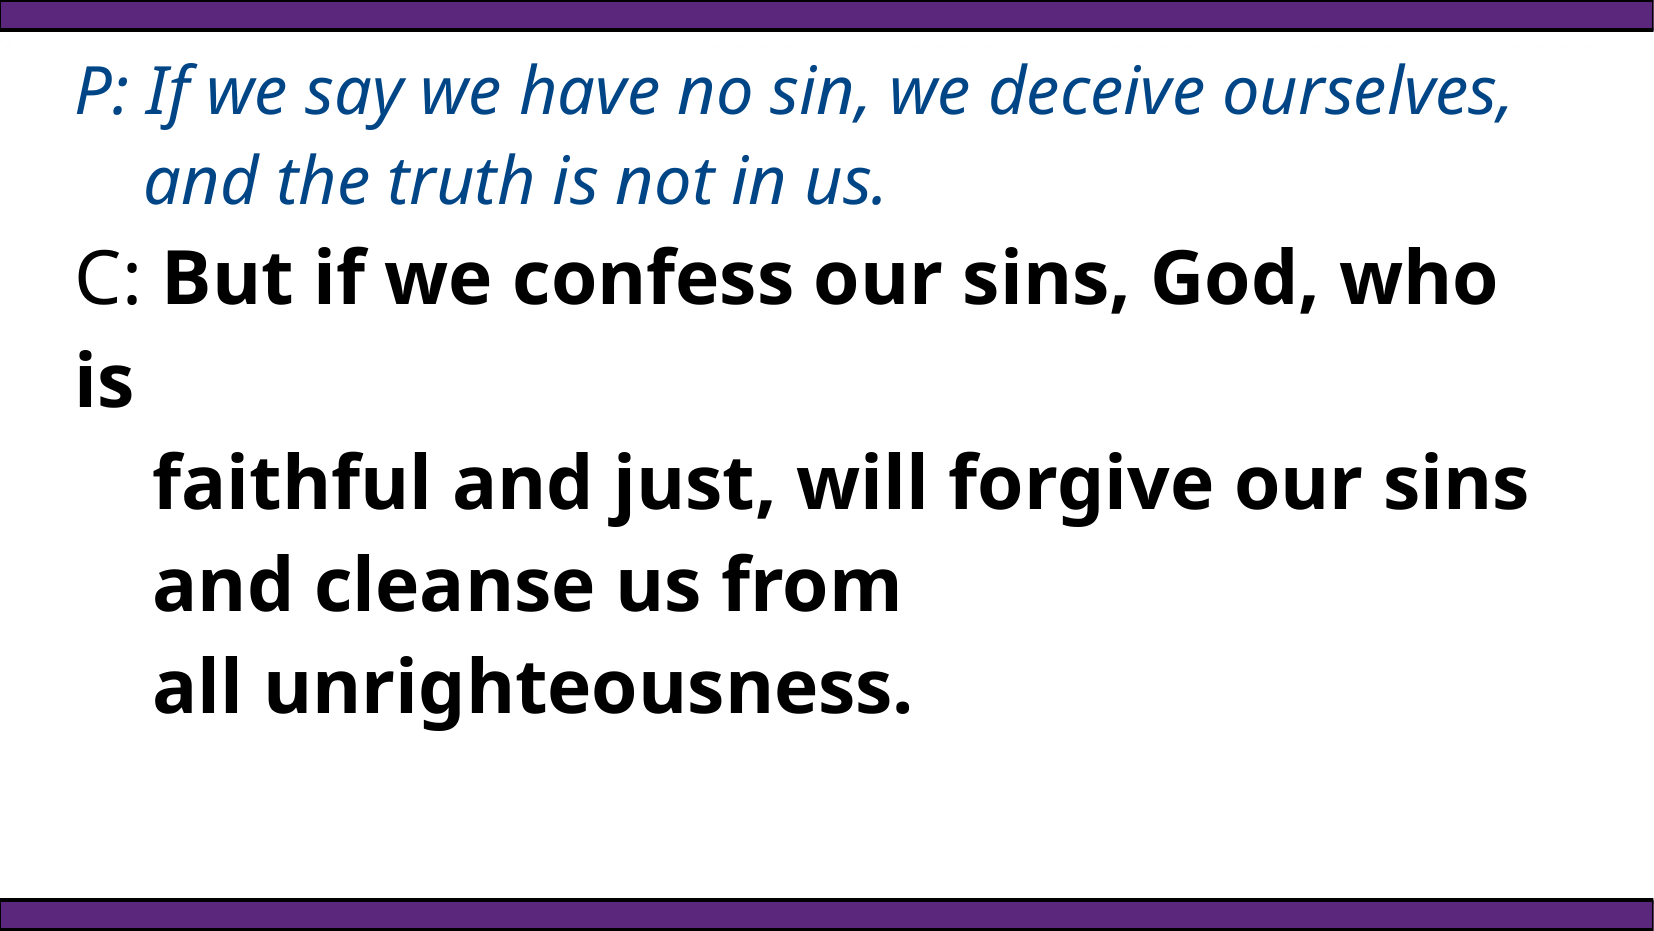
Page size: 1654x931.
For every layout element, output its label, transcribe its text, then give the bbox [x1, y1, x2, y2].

text_box [0, 900, 1654, 931]
text_box P: If we say we have no sin, we deceive ourselves, and the truth is not in us. C: But if we confess our sins, God, who is faithful and just, will forgive our sins and cleanse us from all unrighteousness. [60, 35, 1591, 628]
picture [0, 31, 1654, 900]
text_box [0, 0, 1654, 31]
